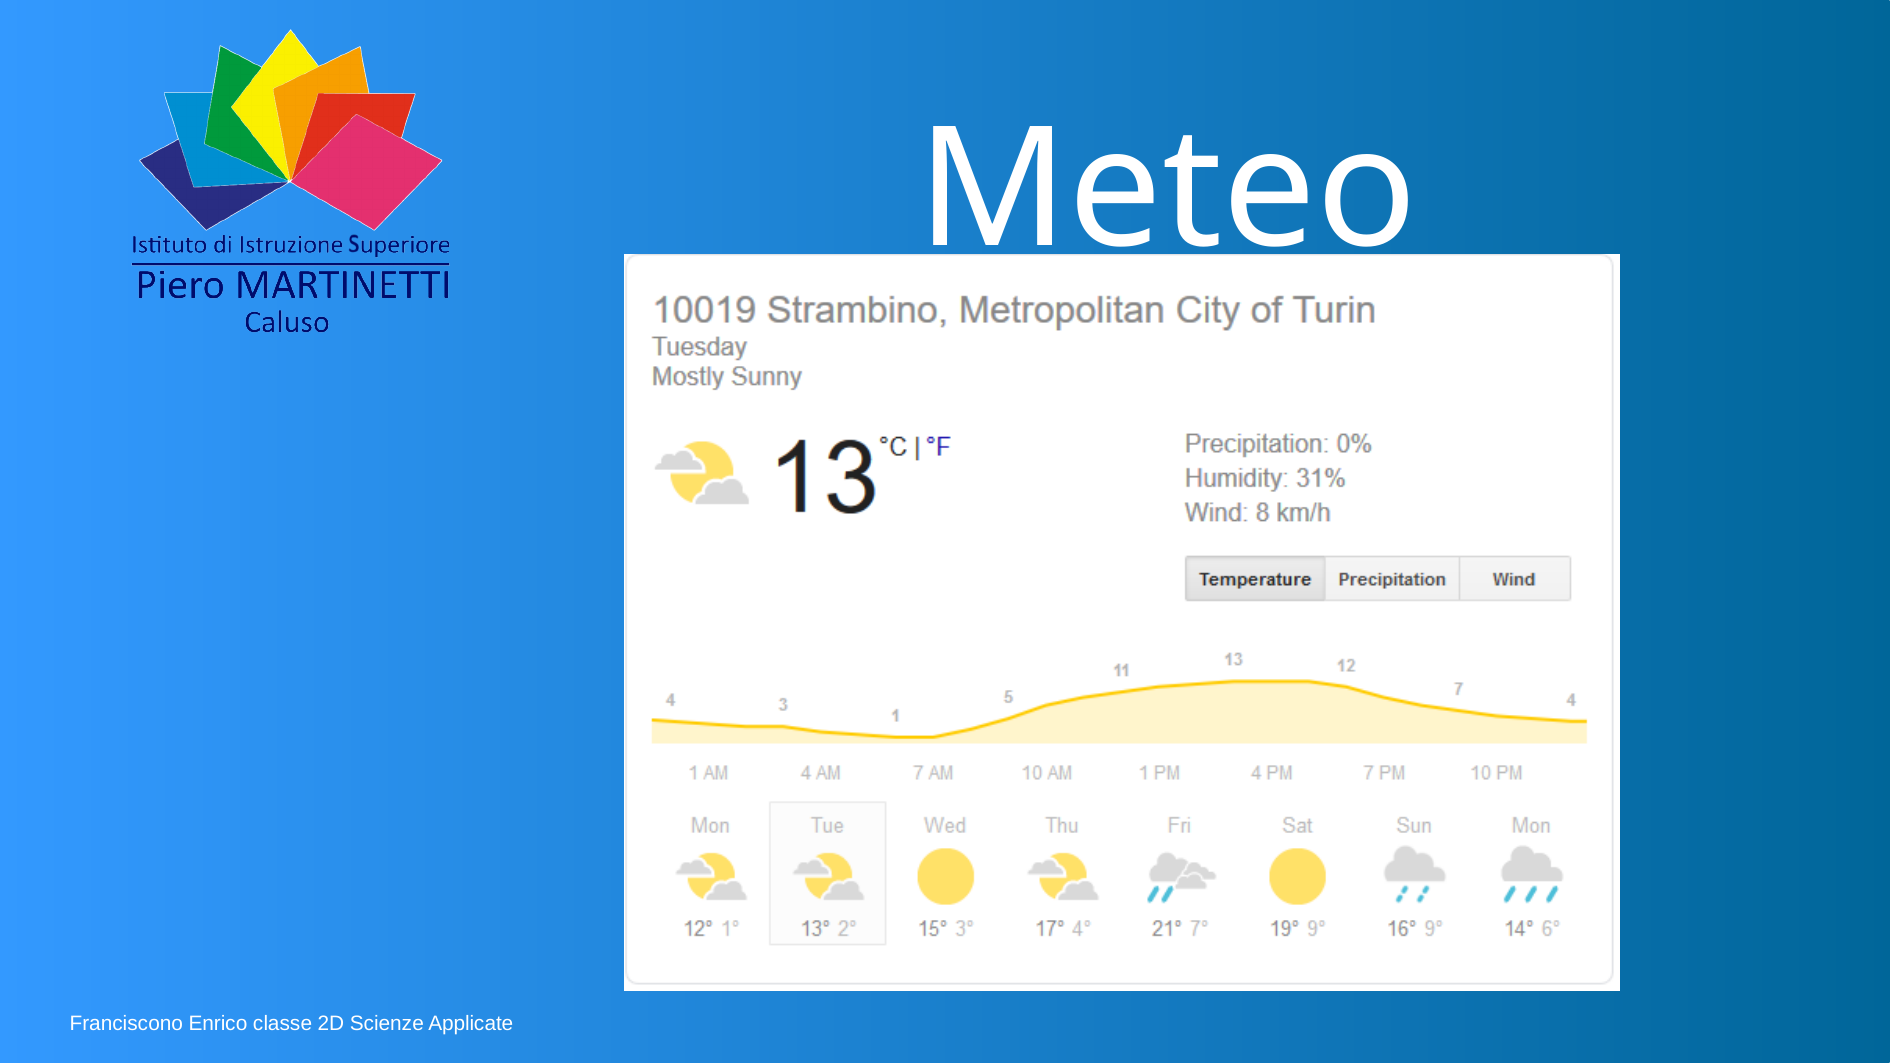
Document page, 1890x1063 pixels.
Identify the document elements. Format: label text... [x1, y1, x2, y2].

picture [0, 23, 591, 355]
text_box Meteo [591, 59, 1760, 268]
text_box Franciscono Enrico classe 2D Scienze Applicate [54, 1004, 628, 1063]
picture [624, 254, 1620, 991]
